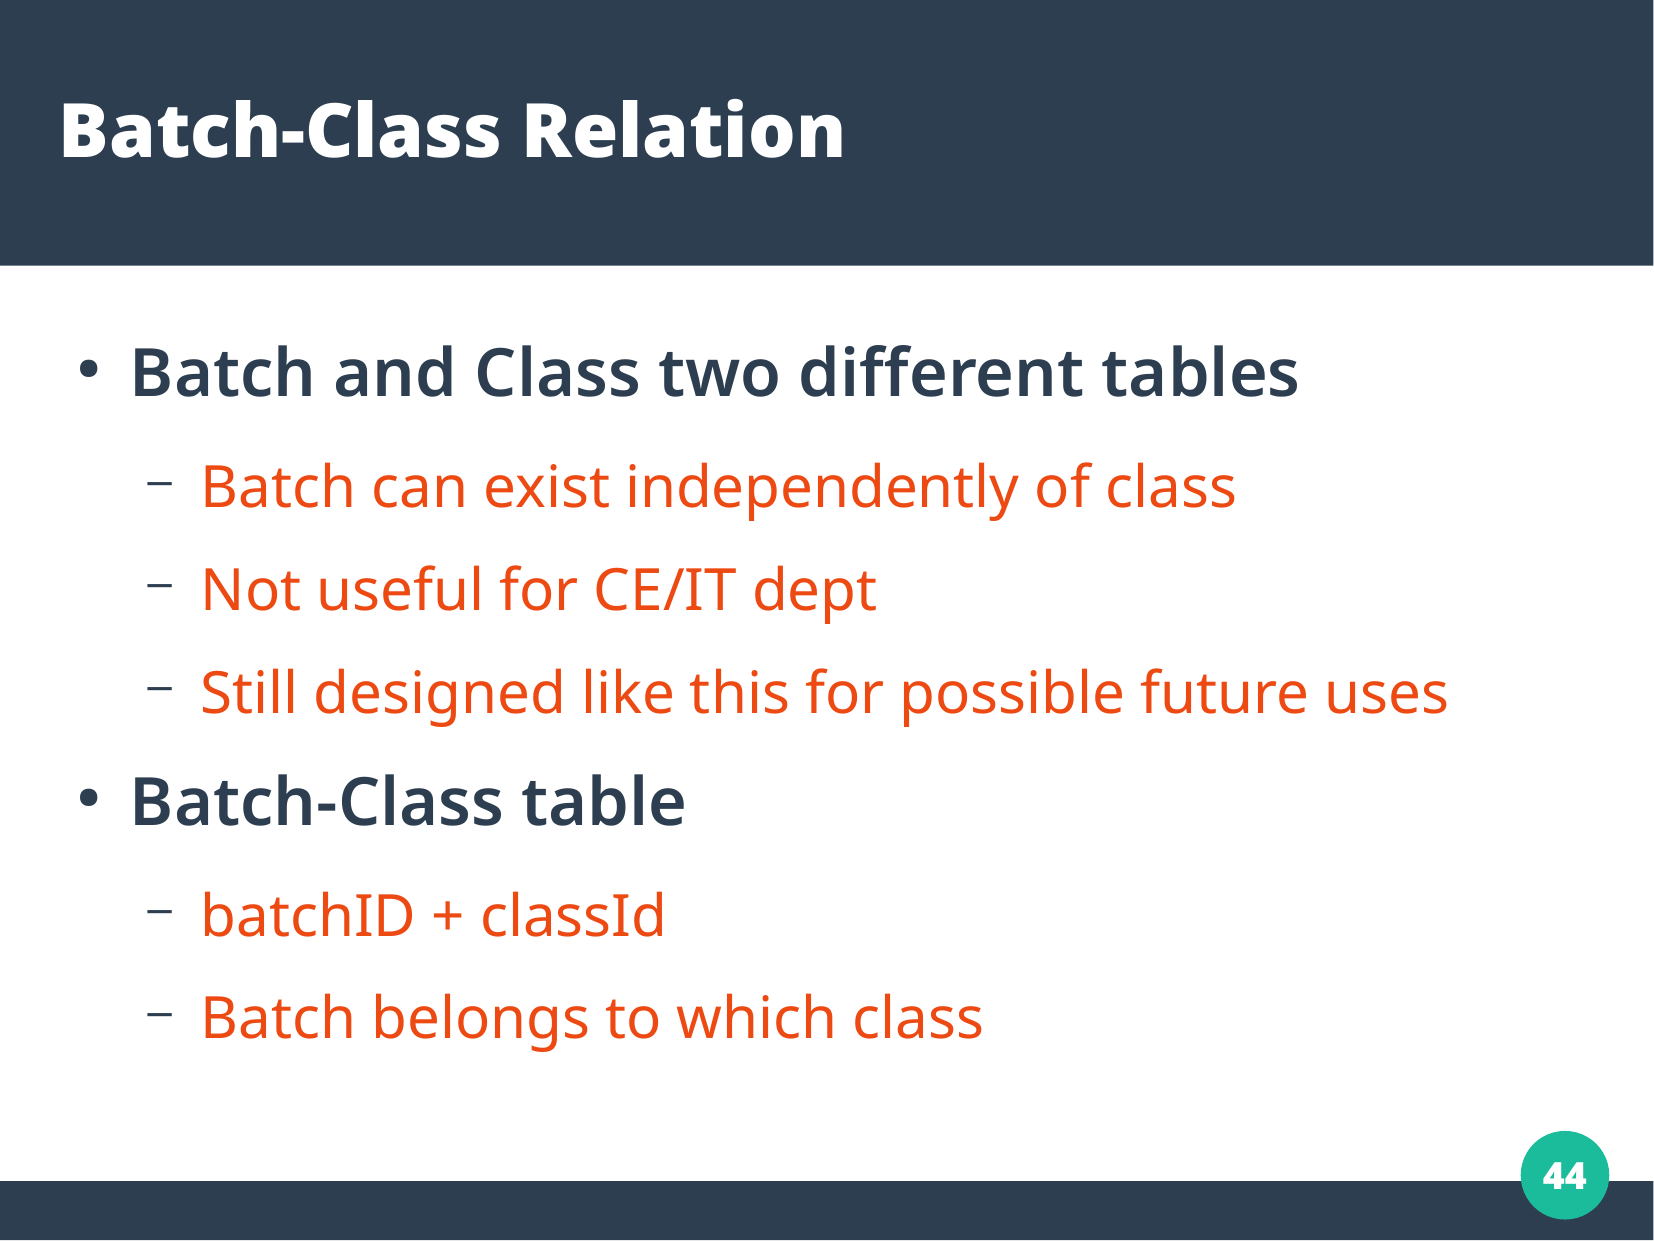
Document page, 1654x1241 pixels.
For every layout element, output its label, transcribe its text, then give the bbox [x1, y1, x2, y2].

list Batch and Class two different tables Batch can exist independently of class Not useful for CE/IT dept Still designed like this for possible future uses Batch-Class table batchID + classId Batch belongs to which class [59, 324, 1595, 1152]
title Batch-Class Relation [59, 49, 1595, 207]
